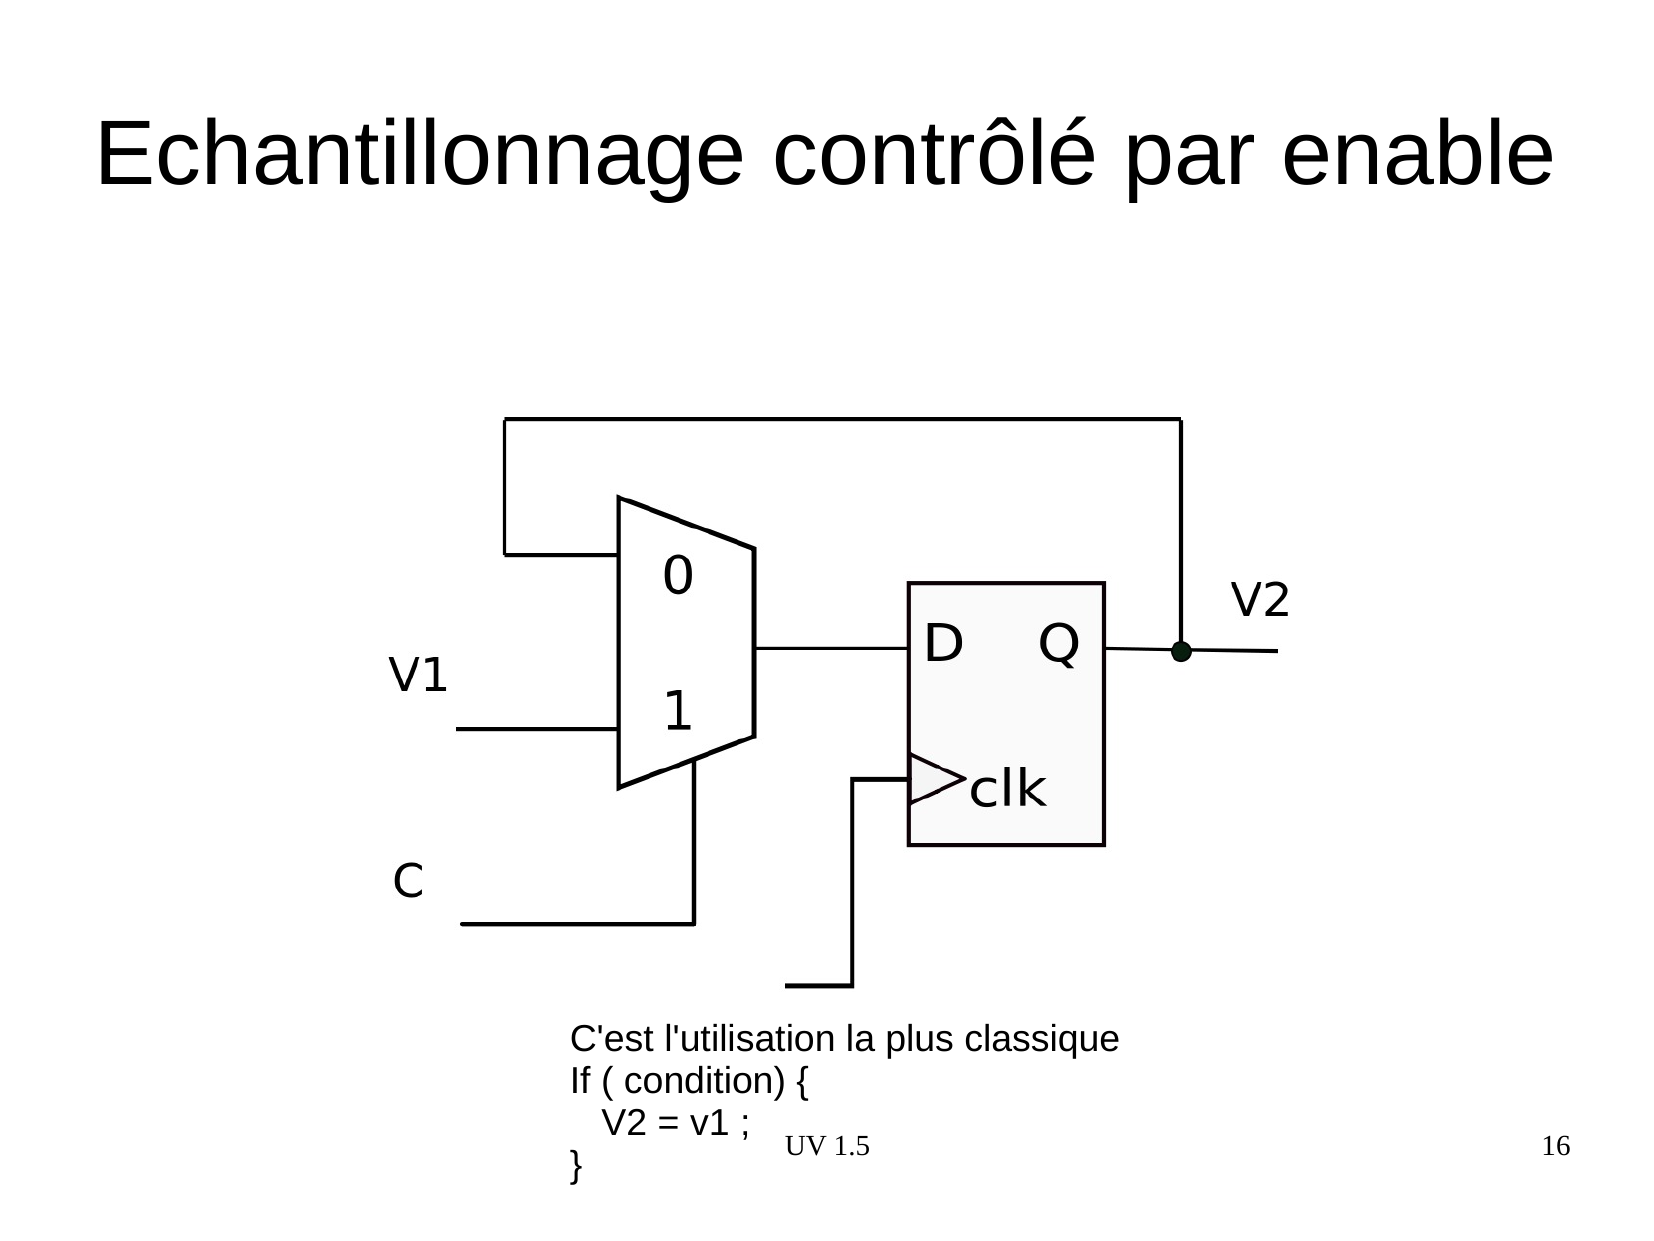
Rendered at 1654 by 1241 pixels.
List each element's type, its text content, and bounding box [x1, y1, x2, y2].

picture [330, 318, 1348, 1039]
text_box C'est l'utilisation la plus classique If ( condition) { V2 = v1 ; } [555, 1010, 1136, 1193]
title Echantillonnage contrôlé par enable [82, 49, 1571, 257]
